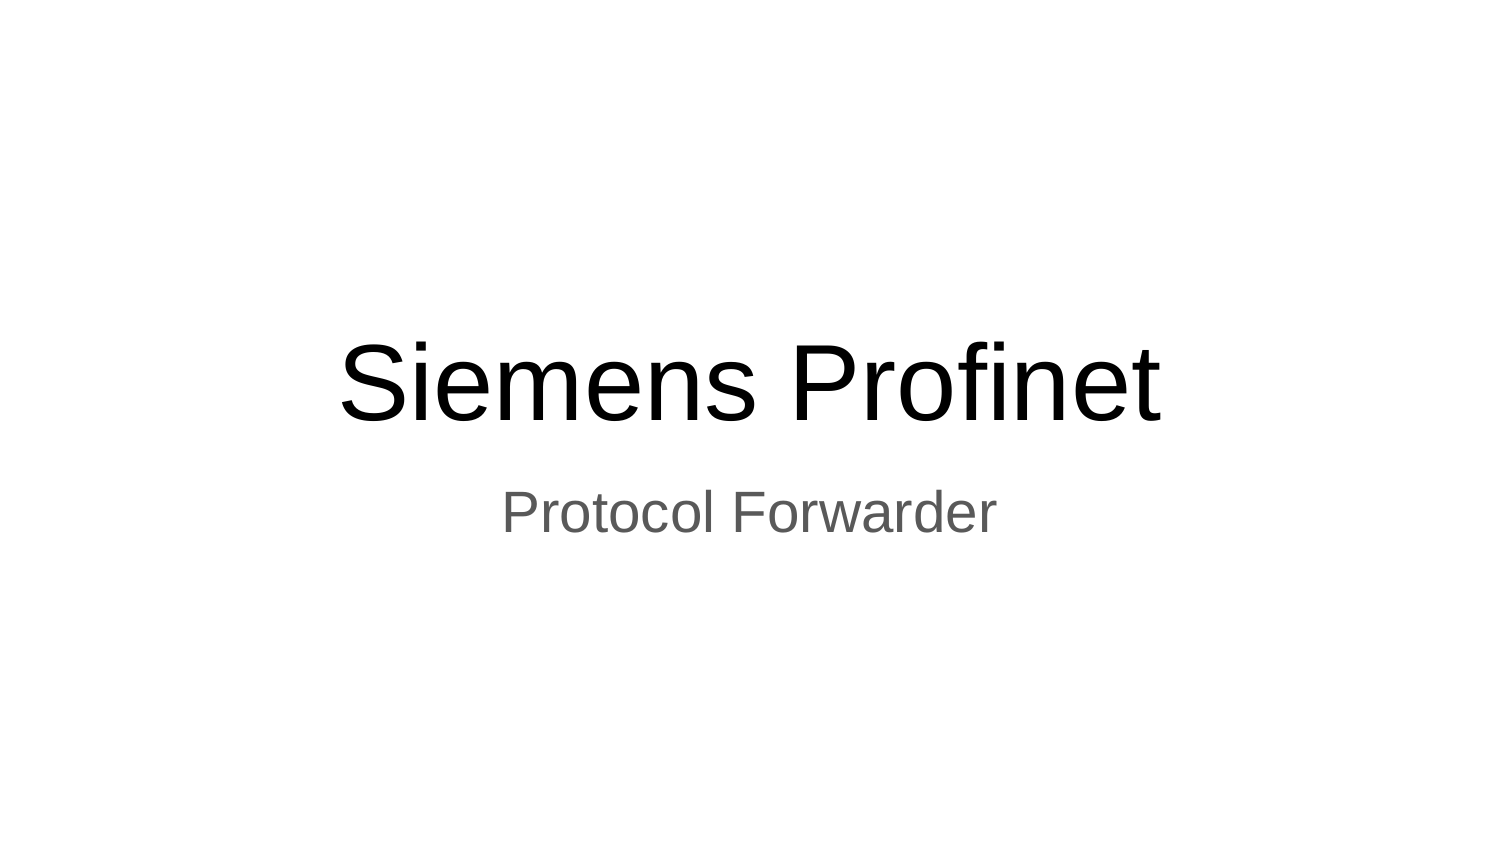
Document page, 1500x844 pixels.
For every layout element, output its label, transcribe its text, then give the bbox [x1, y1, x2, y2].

title Siemens Profinet [51, 122, 1449, 459]
subtitle Protocol Forwarder [51, 464, 1449, 595]
